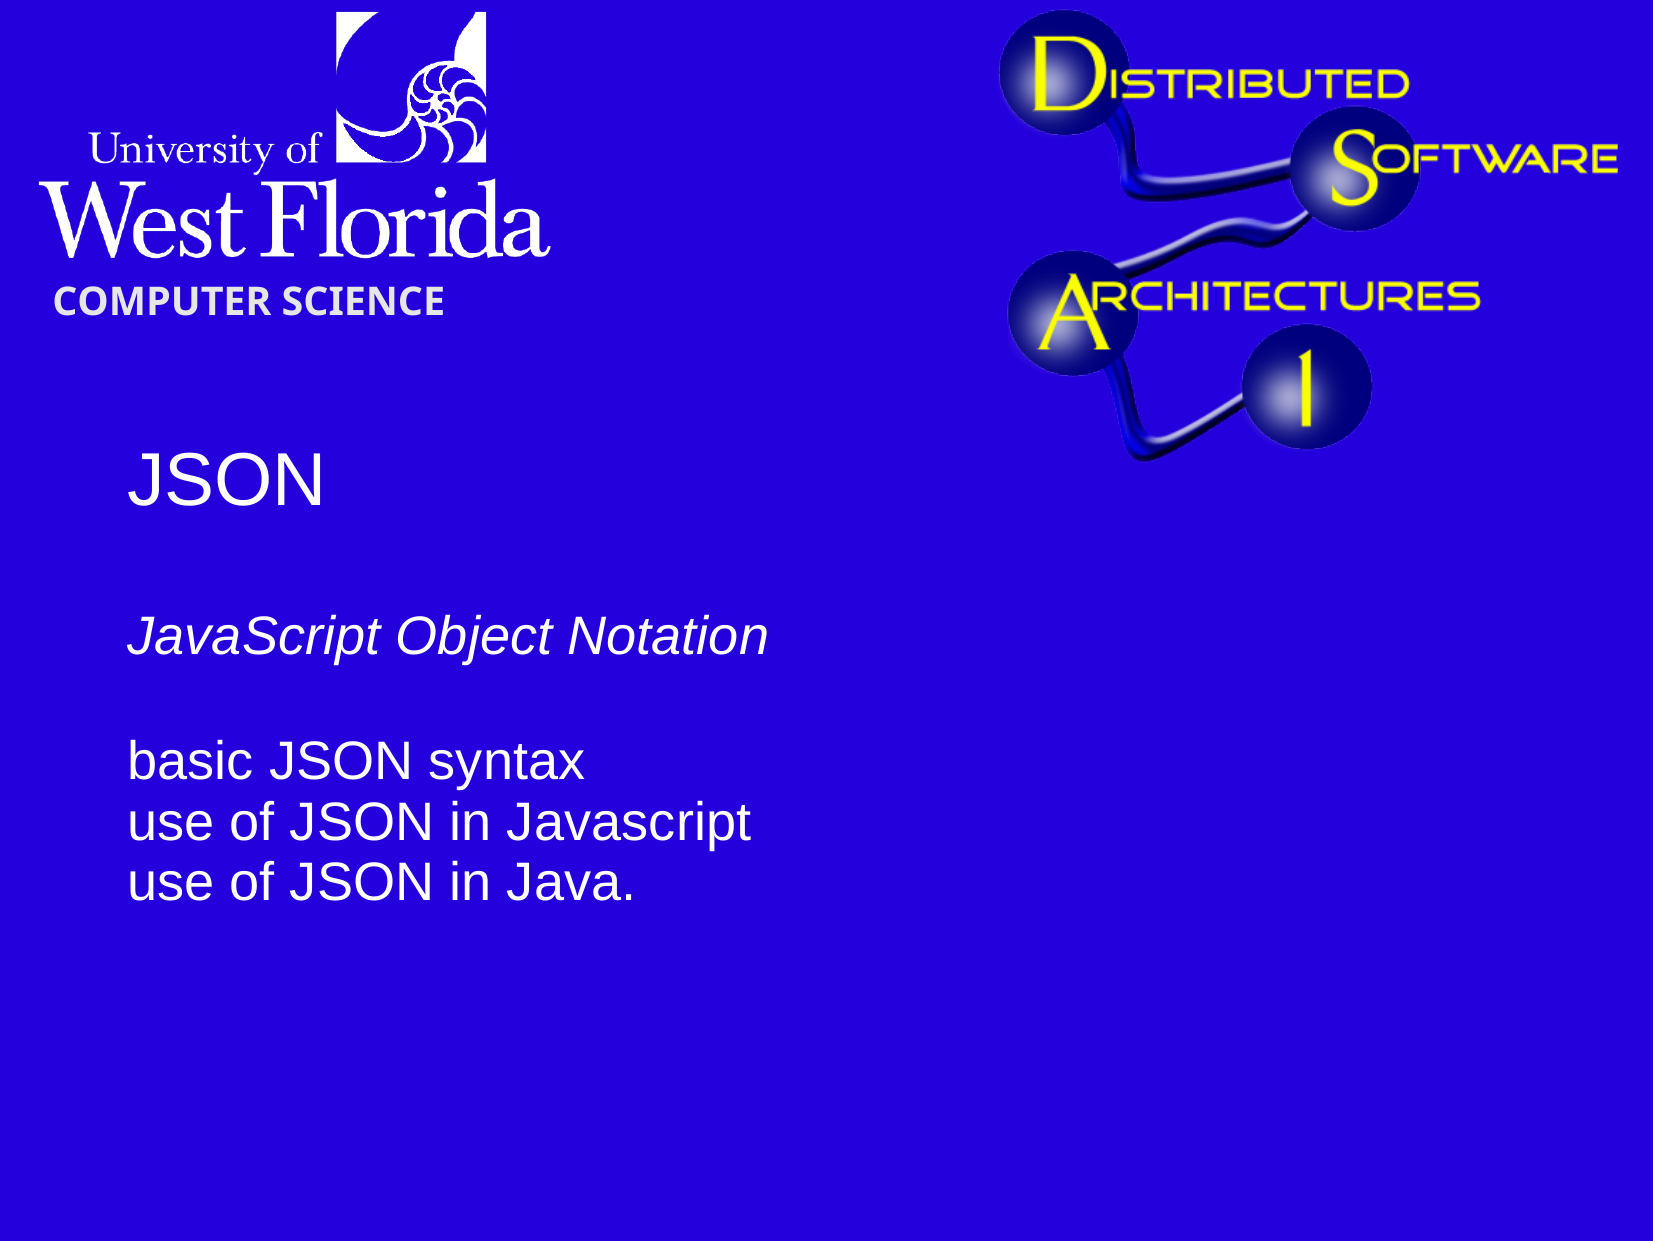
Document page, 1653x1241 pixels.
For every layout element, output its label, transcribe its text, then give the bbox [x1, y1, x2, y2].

picture [37, 0, 558, 262]
text_box COMPUTER SCIENCE [37, 262, 562, 333]
picture [910, 0, 1653, 506]
text_box JSON JavaScript Object Notation basic JSON syntax use of JSON in Javascript use of JSON in Java. [112, 426, 1051, 1094]
